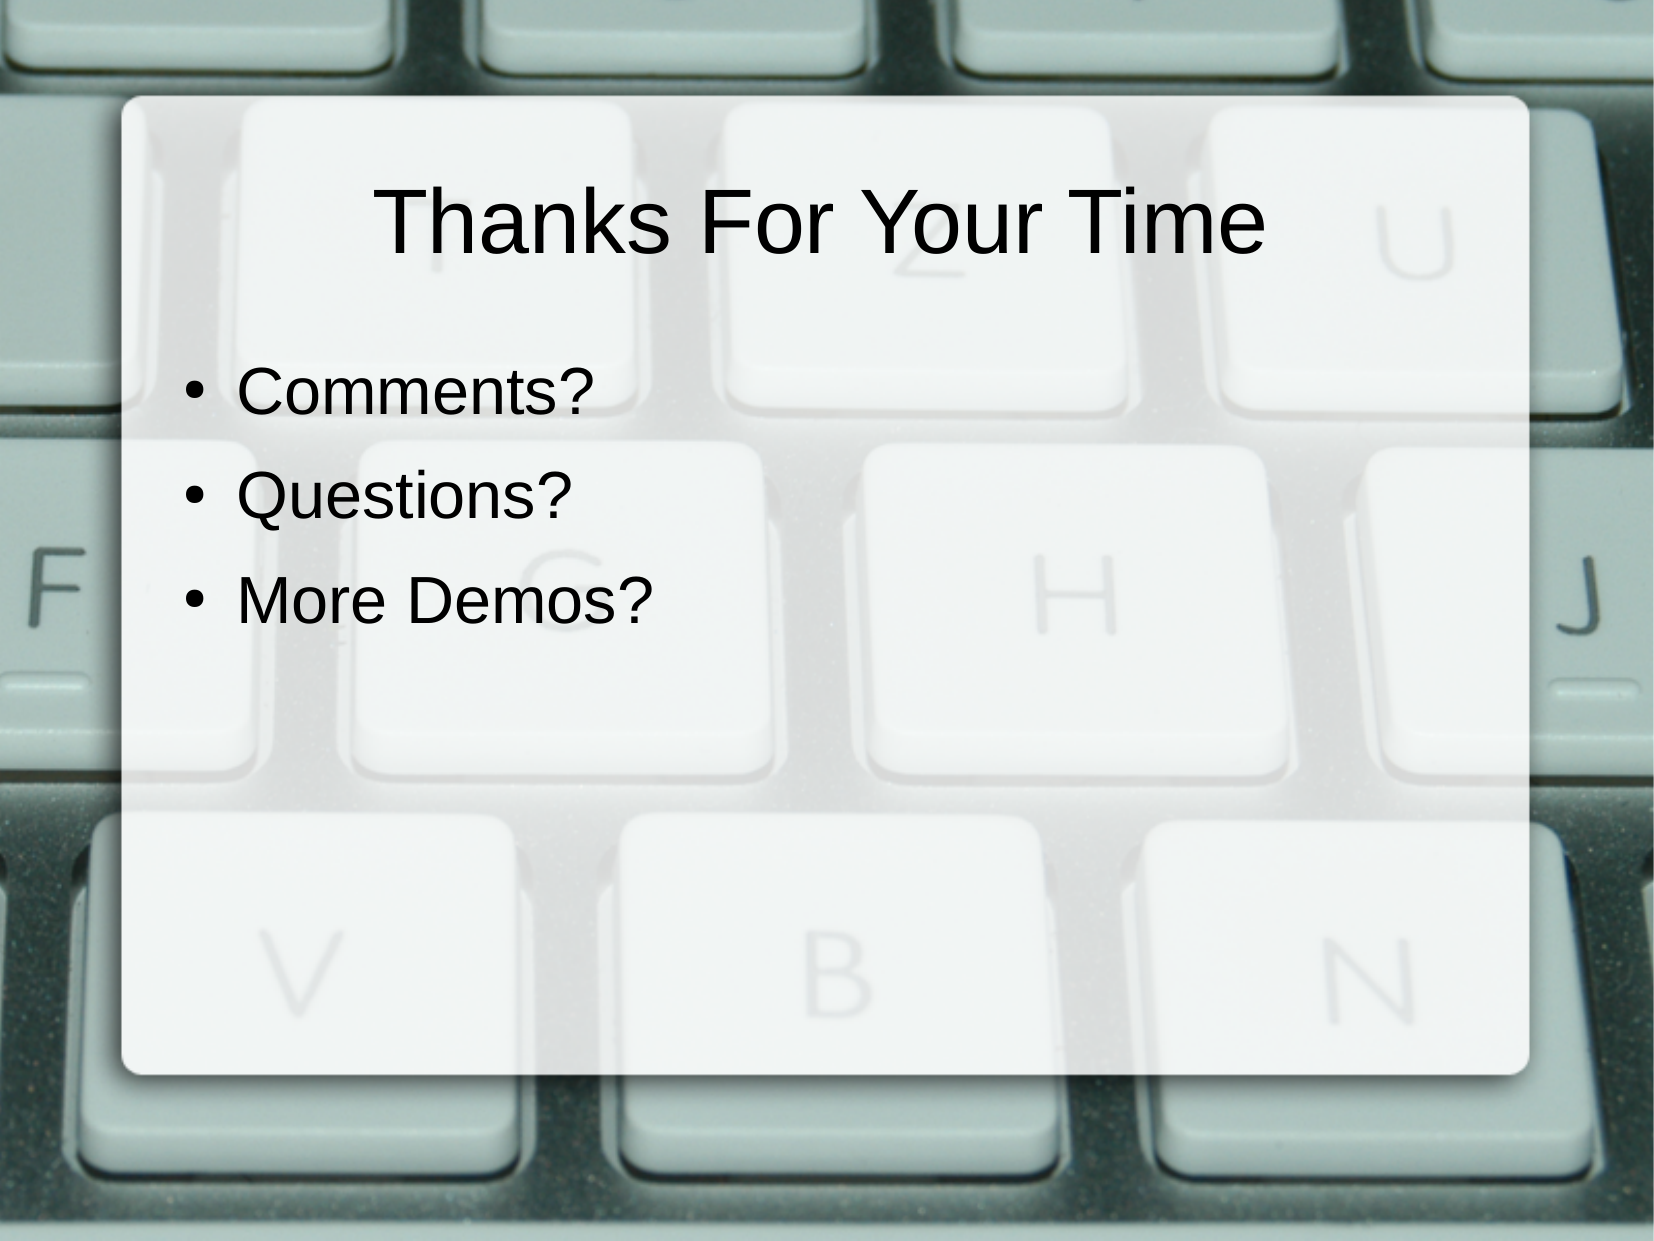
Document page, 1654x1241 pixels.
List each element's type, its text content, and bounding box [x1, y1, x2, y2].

list Comments? Questions? More Demos? [147, 354, 1506, 1173]
picture [0, 0, 1654, 1241]
title Thanks For Your Time [135, 117, 1506, 325]
